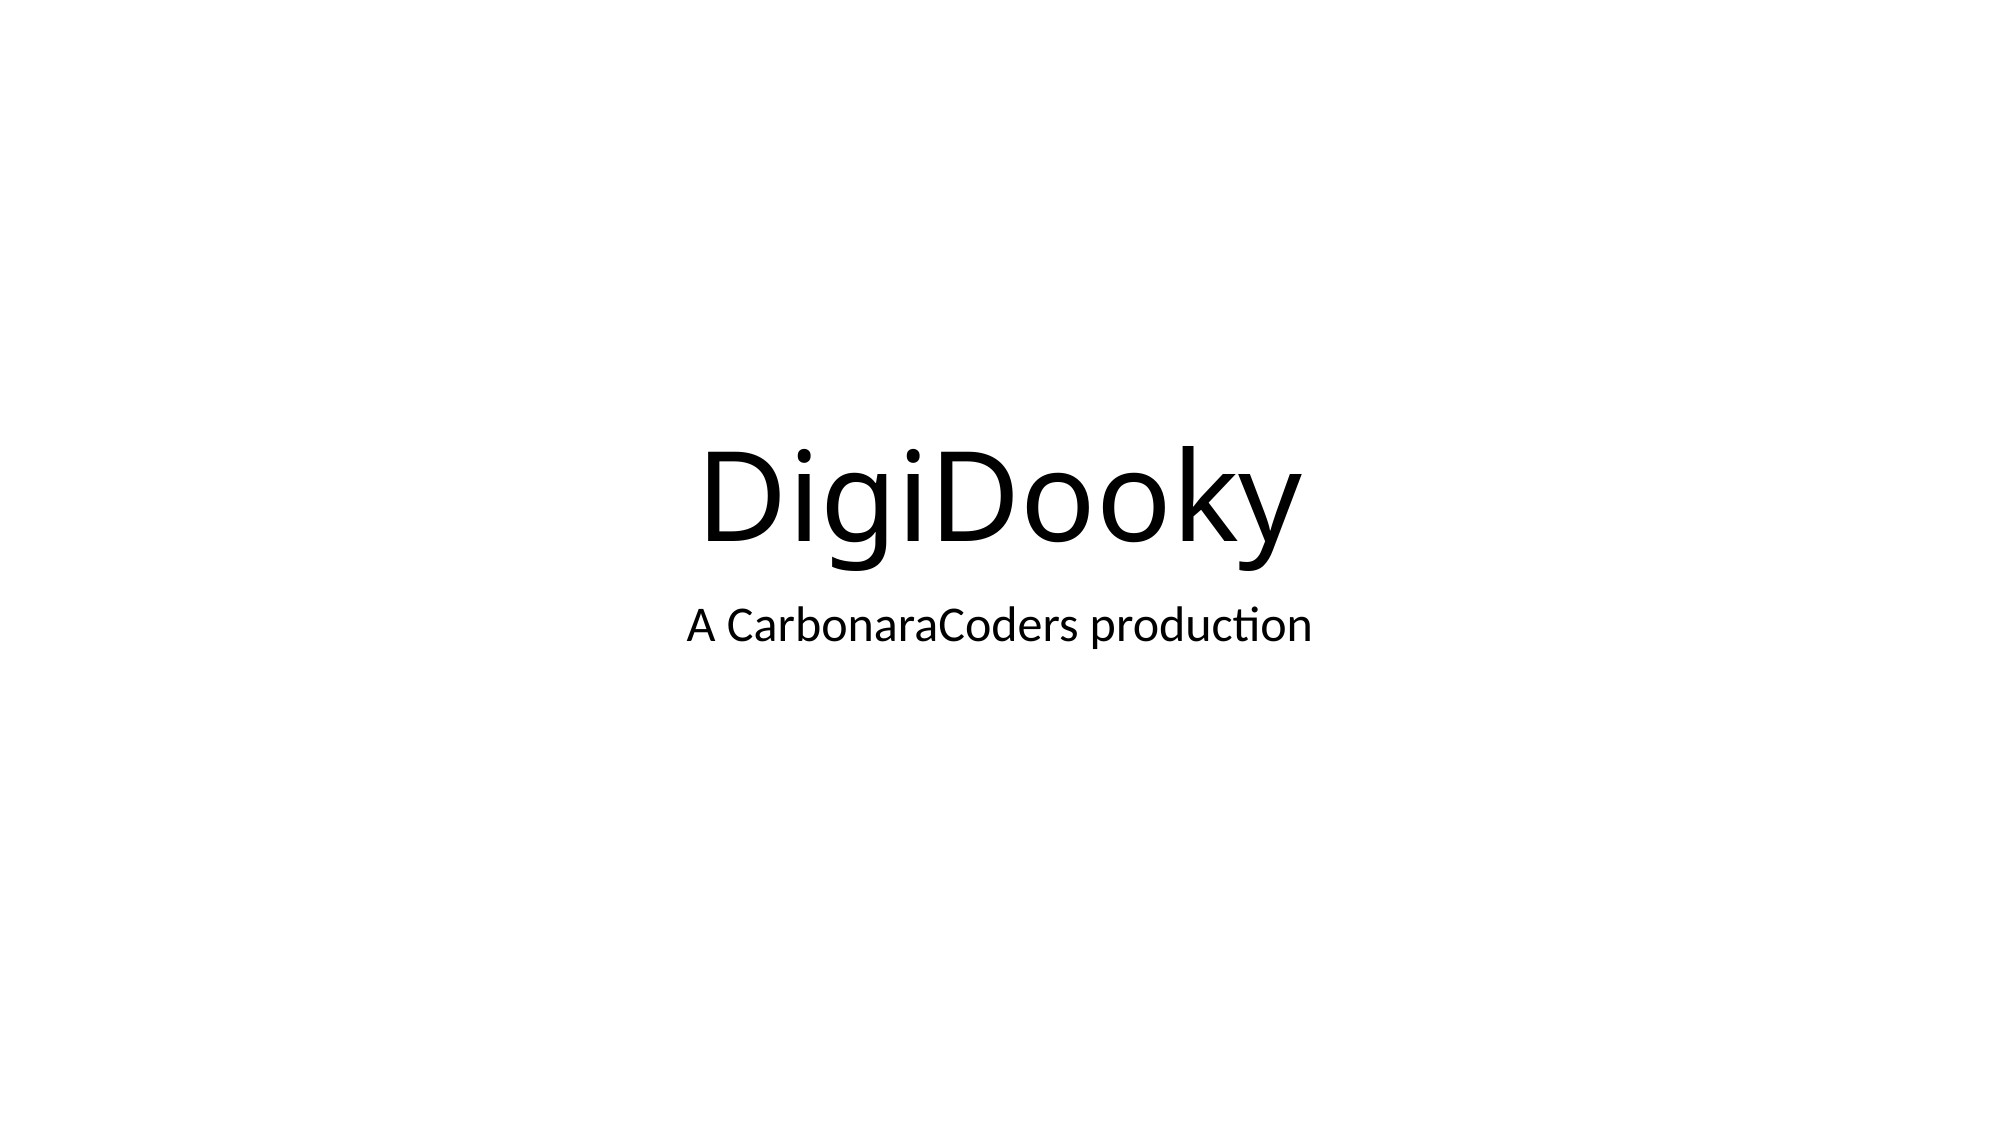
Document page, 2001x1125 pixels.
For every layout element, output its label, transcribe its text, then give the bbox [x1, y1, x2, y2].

subtitle A CarbonaraCoders production [249, 590, 1750, 863]
title DigiDooky [249, 184, 1750, 576]
